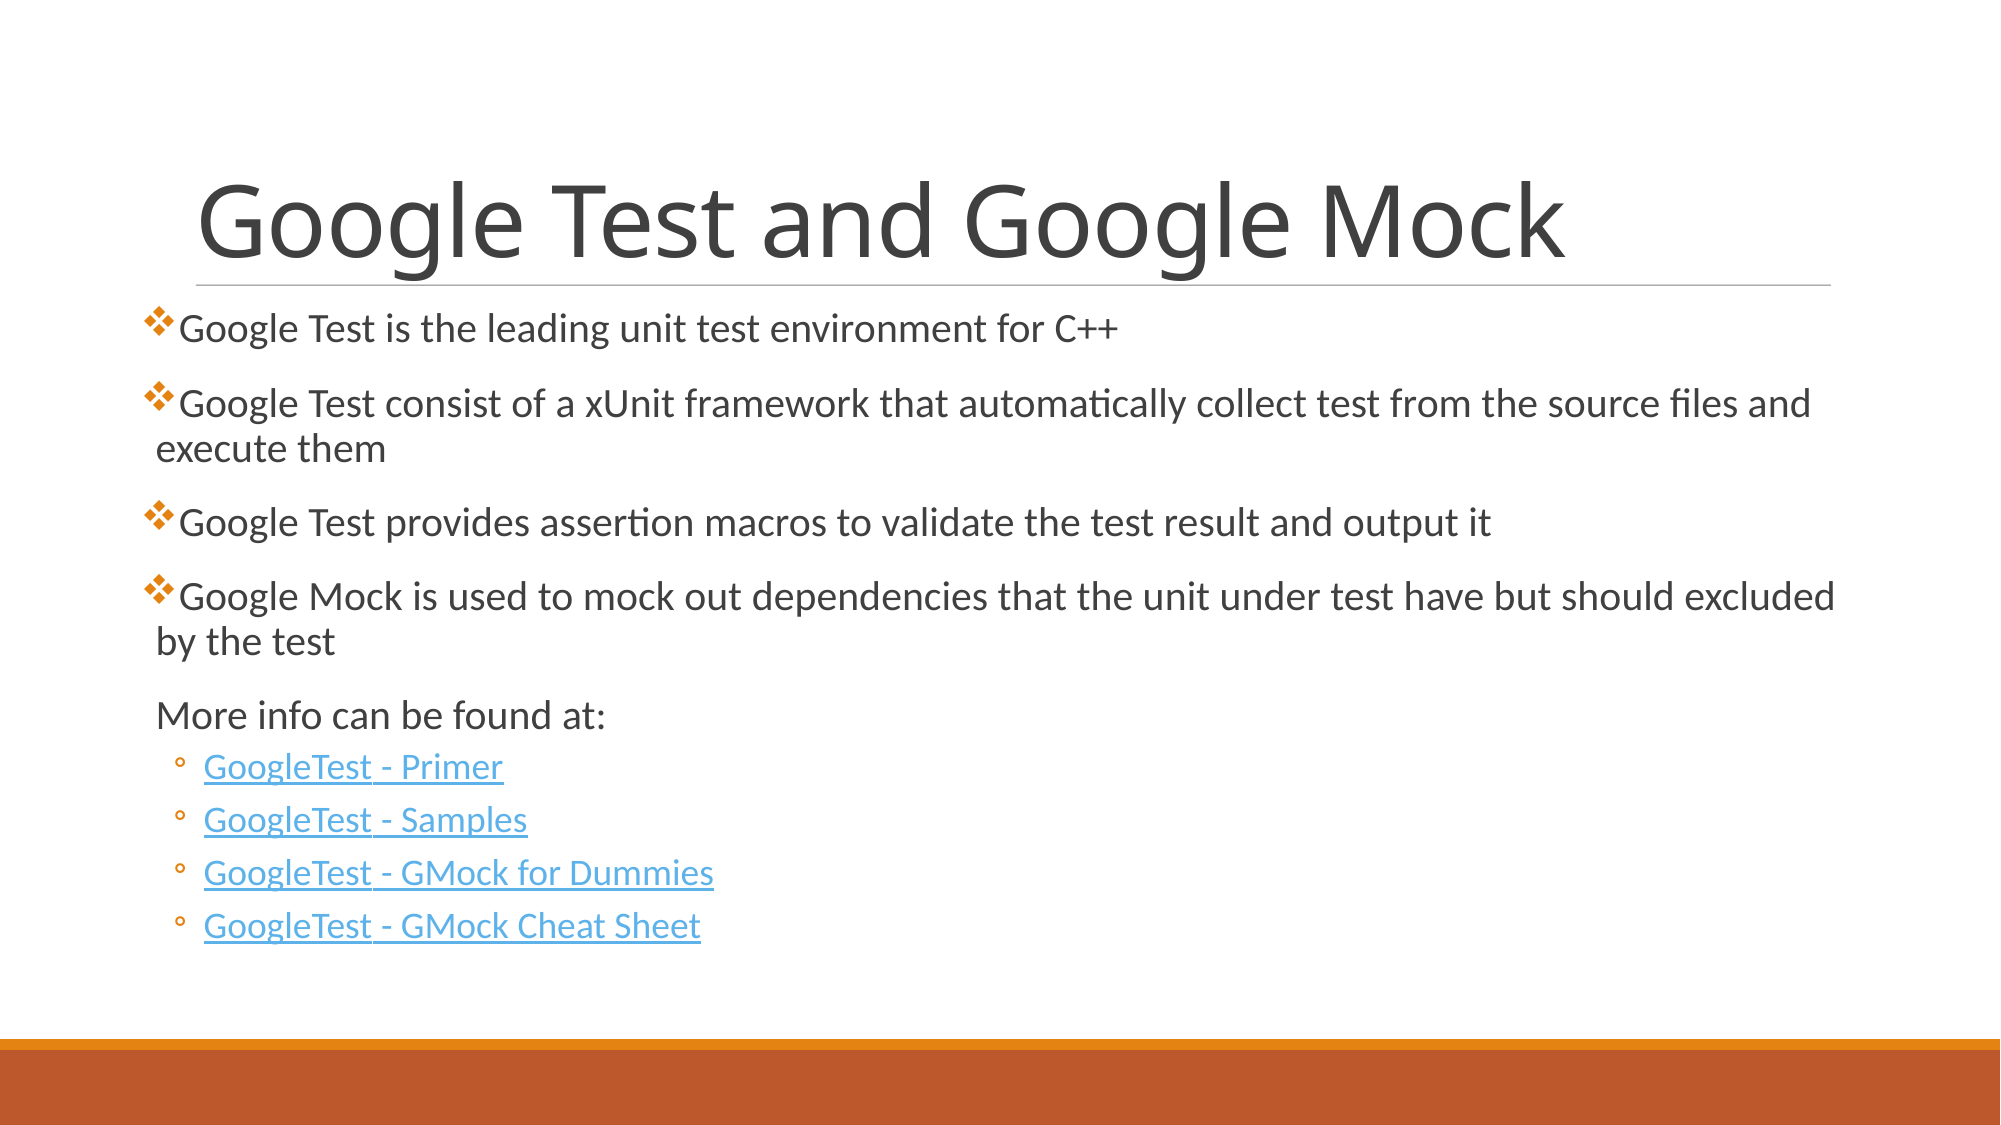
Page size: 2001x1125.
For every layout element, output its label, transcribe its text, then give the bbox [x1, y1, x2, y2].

title Google Test and Google Mock [180, 47, 1830, 285]
list Google Test is the leading unit test environment for C++ Google Test consist of a xUnit framework that automatically collect test from the source files and execute them Google Test provides assertion macros to validate the test result and output it Google Mock is used to mock out dependencies that the unit under test have but should excluded by the test More info can be found at: GoogleTest - Primer GoogleTest - Samples GoogleTest - GMock for Dummies GoogleTest - GMock Cheat Sheet [140, 299, 1866, 1014]
